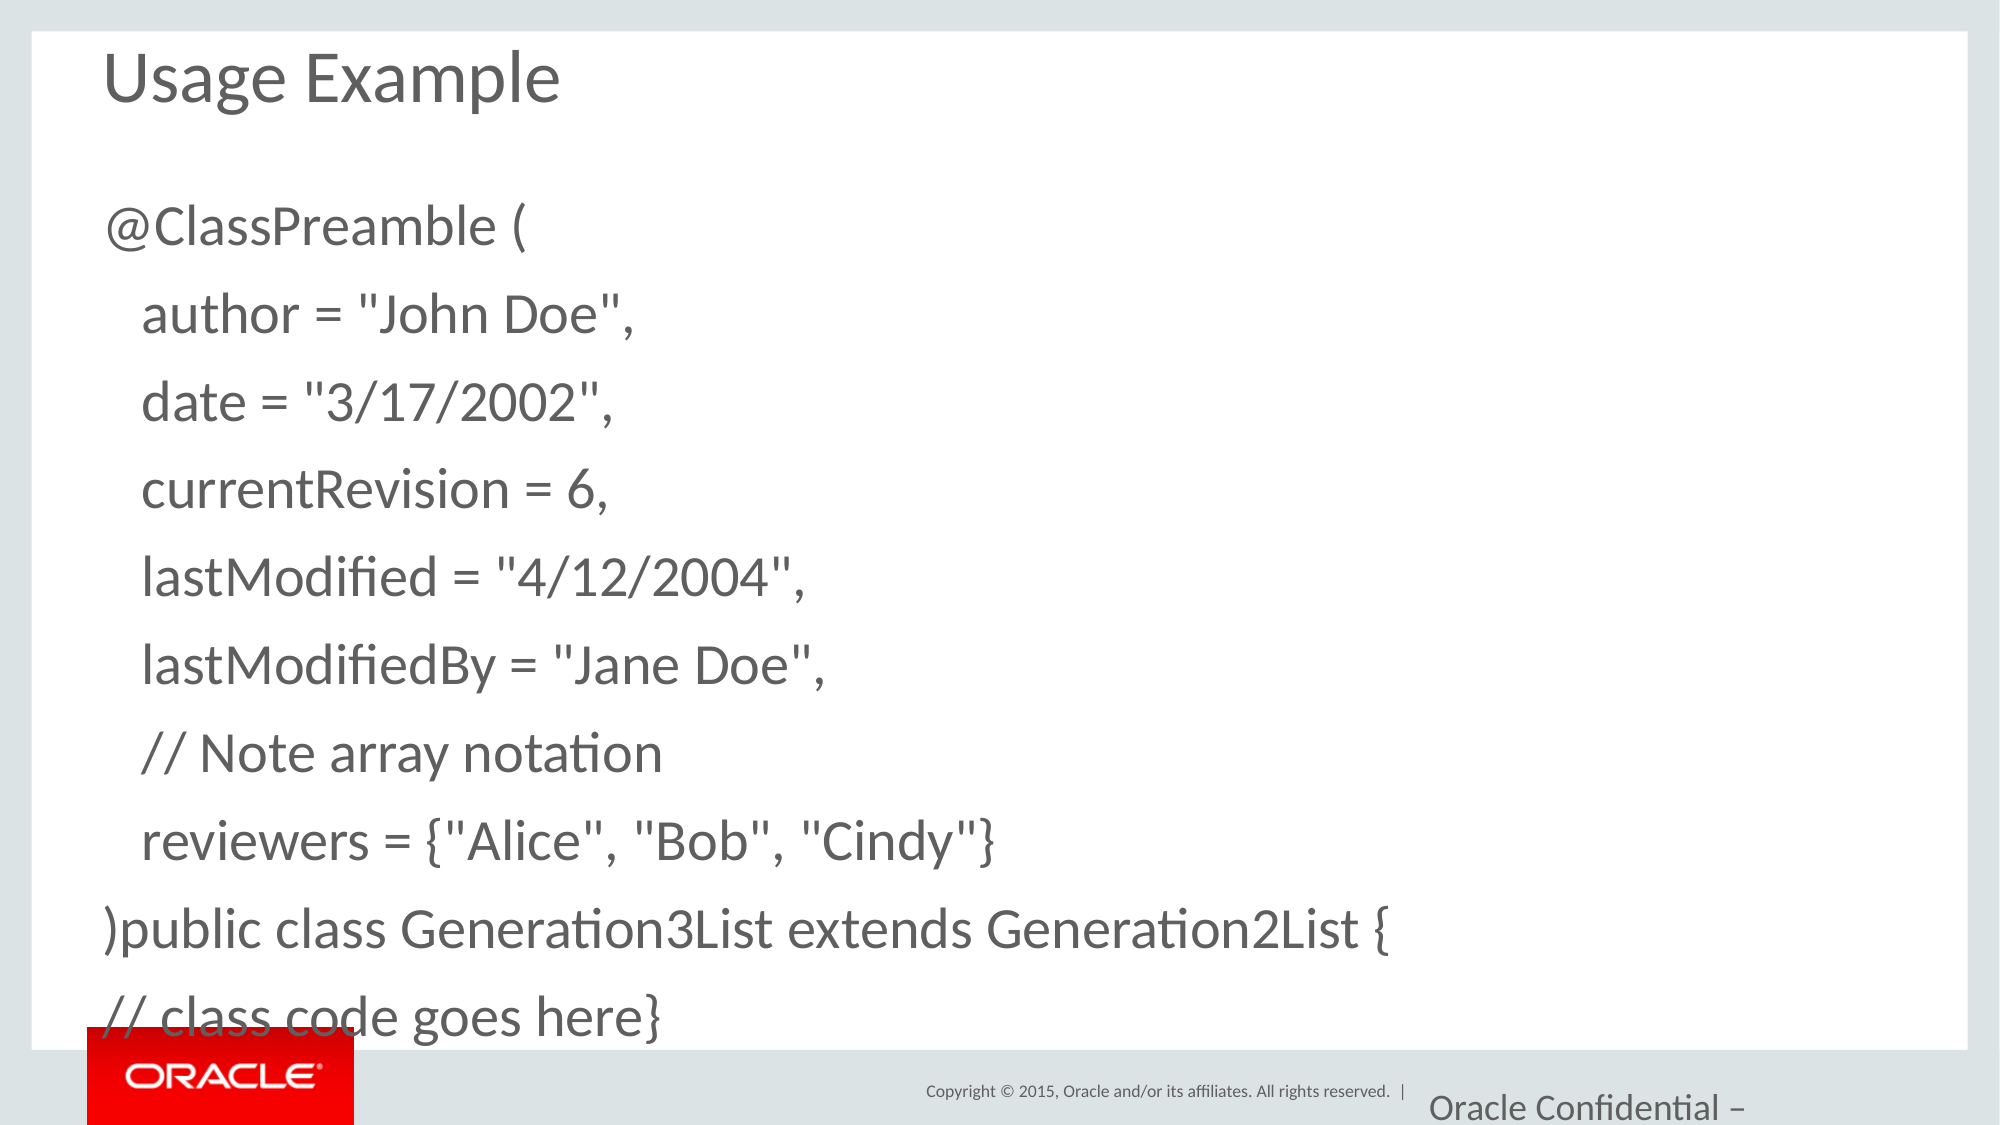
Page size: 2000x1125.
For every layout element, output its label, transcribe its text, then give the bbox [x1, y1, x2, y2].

title Usage Example [87, 37, 1913, 121]
picture [87, 1027, 354, 1125]
picture [317, 1027, 332, 1032]
footer Oracle Confidential – Restricted [1414, 1075, 1865, 1106]
list @ClassPreamble ( author = "John Doe", date = "3/17/2002", currentRevision = 6, lastModified = "4/12/2004", lastModifiedBy = "Jane Doe", // Note array notation reviewers = {"Alice", "Bob", "Cindy"} )public class Generation3List extends Generation2List { // class code goes here} [87, 187, 1913, 913]
picture [205, 1027, 217, 1033]
